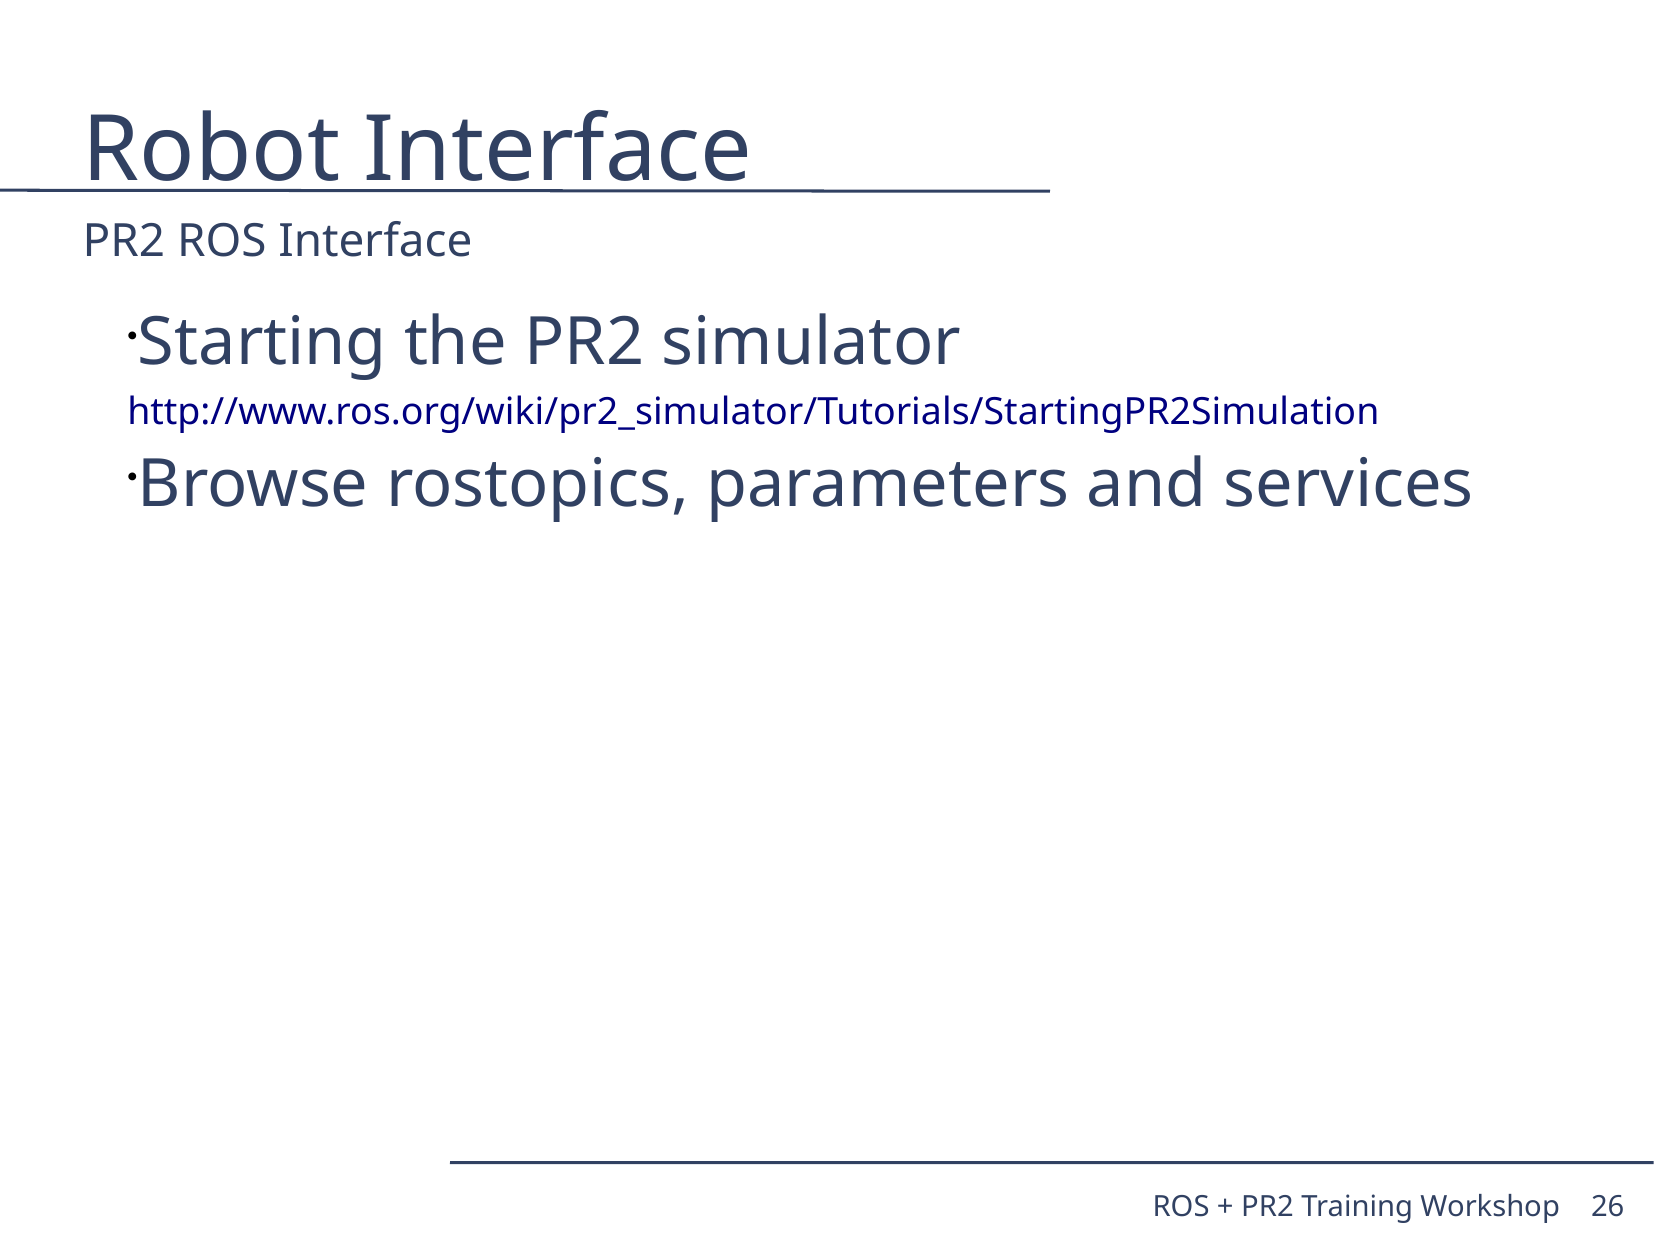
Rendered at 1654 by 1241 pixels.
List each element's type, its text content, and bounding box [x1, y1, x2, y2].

text_box Starting the PR2 simulatorhttp://www.ros.org/wiki/pr2_simulator/Tutorials/StartingPR2Simulation Browse rostopics, parameters and services [112, 286, 1538, 1141]
title Robot Interface PR2 ROS Interface [82, 73, 1571, 281]
